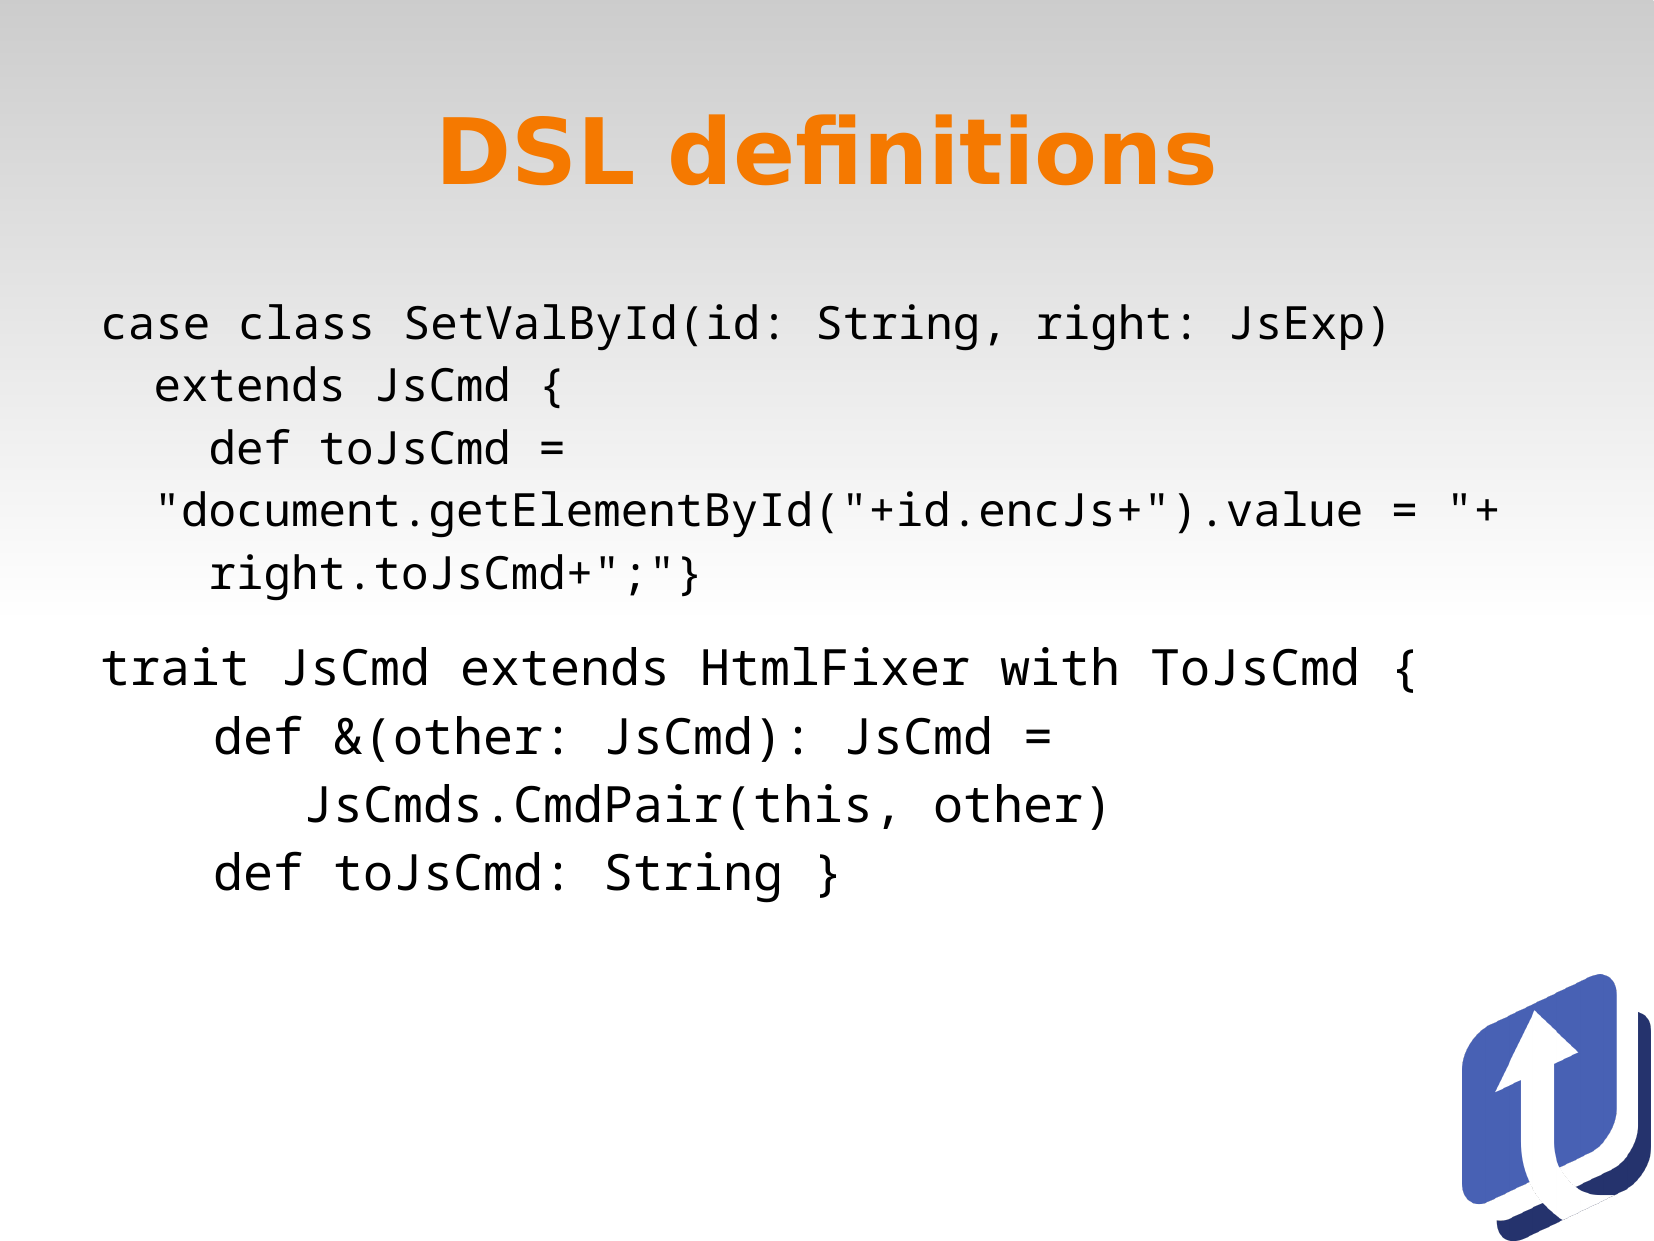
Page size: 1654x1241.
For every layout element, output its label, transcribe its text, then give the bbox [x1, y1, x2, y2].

title DSL definitions [82, 56, 1571, 250]
picture [1462, 974, 1651, 1241]
list case class SetValById(id: String, right: JsExp) extends JsCmd { def toJsCmd = "document.getElementById("+id.encJs+").value = "+ right.toJsCmd+";"} trait JsCmd extends HtmlFixer with ToJsCmd { def &(other: JsCmd): JsCmd = JsCmds.CmdPair(this, other) def toJsCmd: String } [82, 290, 1571, 1094]
